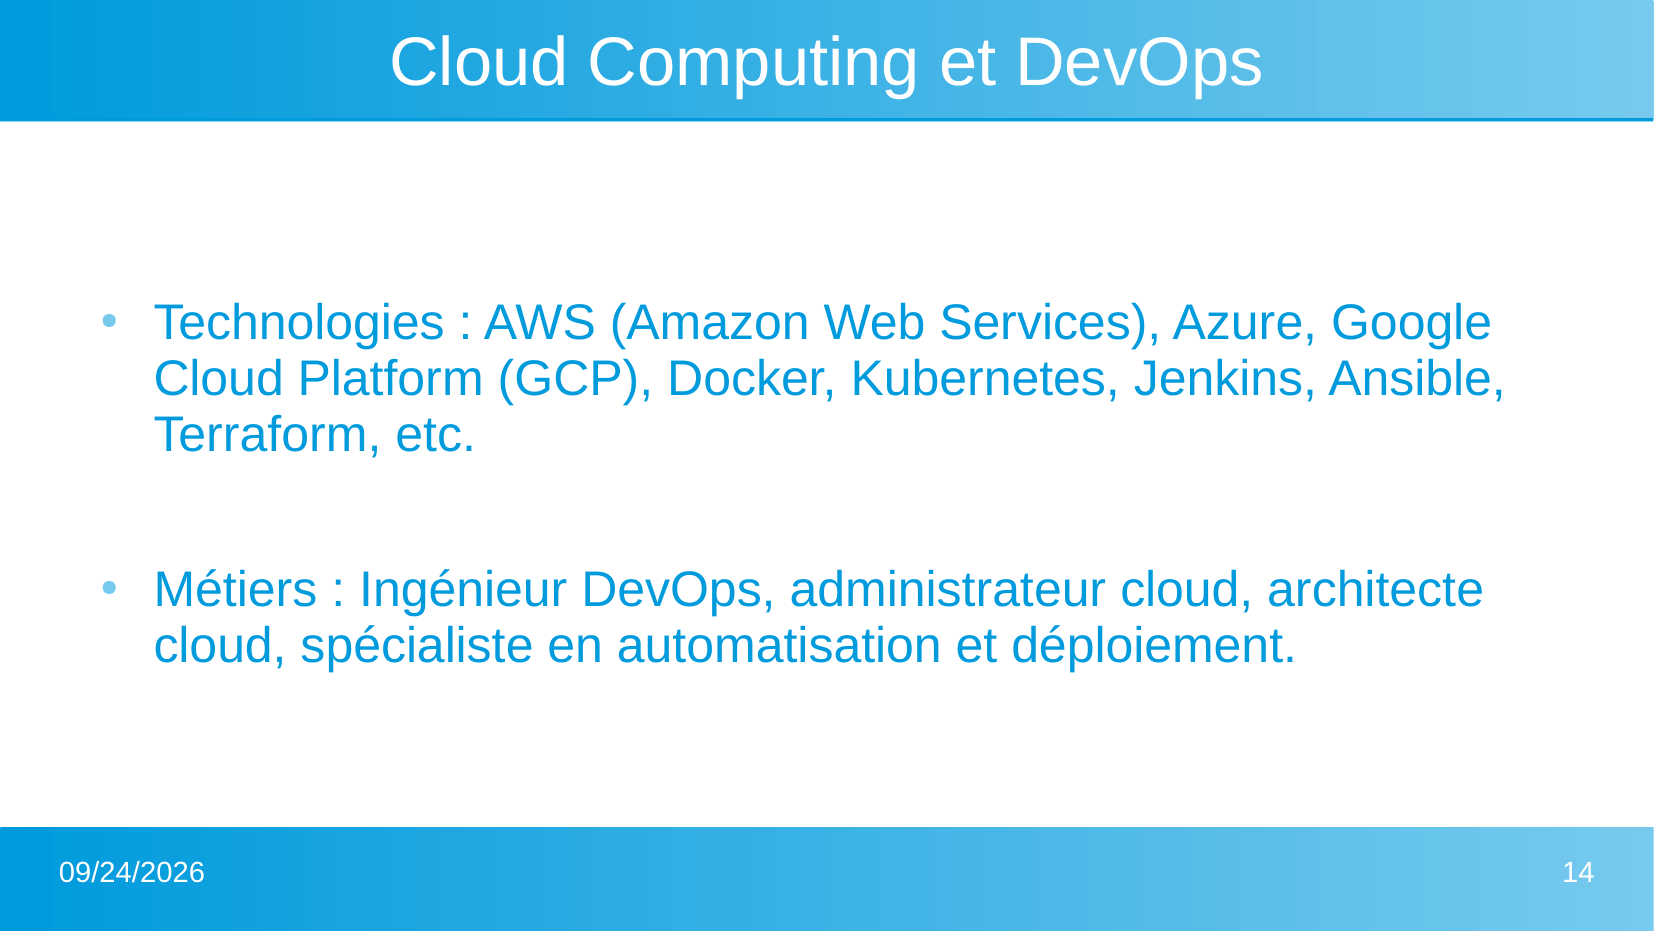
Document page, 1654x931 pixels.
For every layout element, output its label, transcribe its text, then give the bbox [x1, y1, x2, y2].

list Technologies : AWS (Amazon Web Services), Azure, Google Cloud Platform (GCP), Docker, Kubernetes, Jenkins, Ansible, Terraform, etc. Métiers : Ingénieur DevOps, administrateur cloud, architecte cloud, spécialiste en automatisation et déploiement. [82, 294, 1571, 834]
title Cloud Computing et DevOps [82, 0, 1571, 140]
